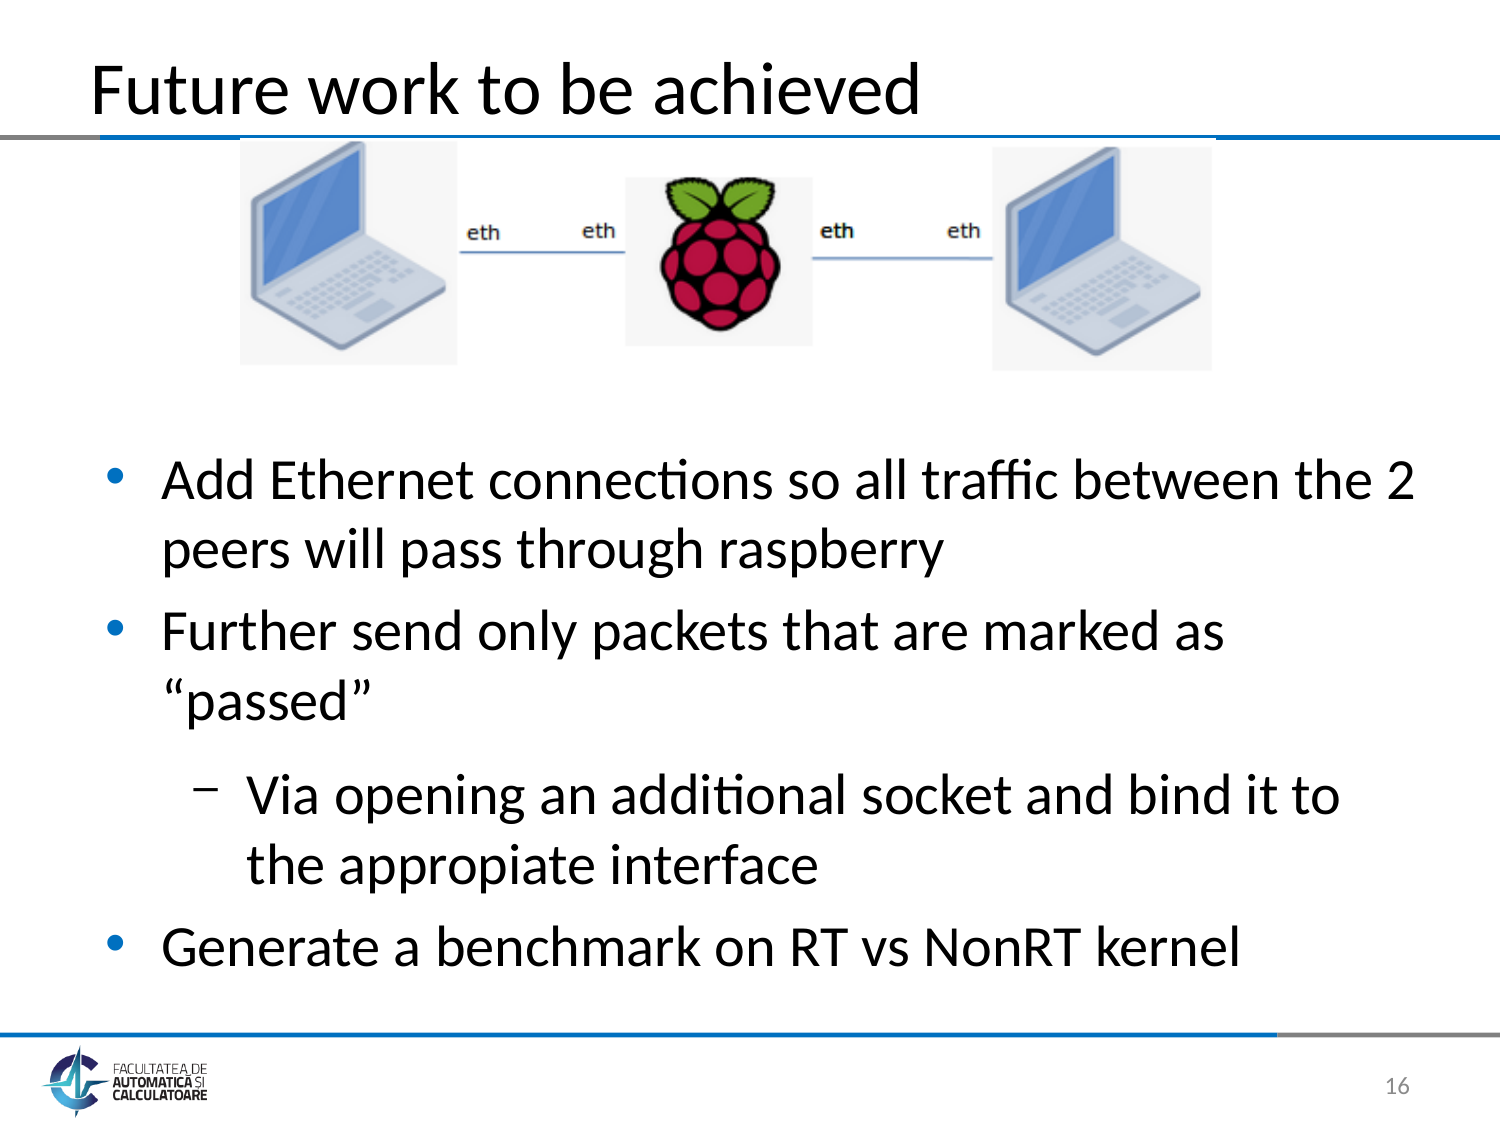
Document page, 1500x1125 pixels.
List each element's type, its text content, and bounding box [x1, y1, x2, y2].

list Add Ethernet connections so all traffic between the 2 peers will pass through raspberry Further send only packets that are marked as “passed” Via opening an additional socket and bind it to the appropiate interface Generate a benchmark on RT vs NonRT kernel [90, 510, 1440, 991]
title Future work to be achieved [75, 30, 1425, 138]
picture [240, 138, 1216, 390]
picture [41, 1045, 207, 1118]
